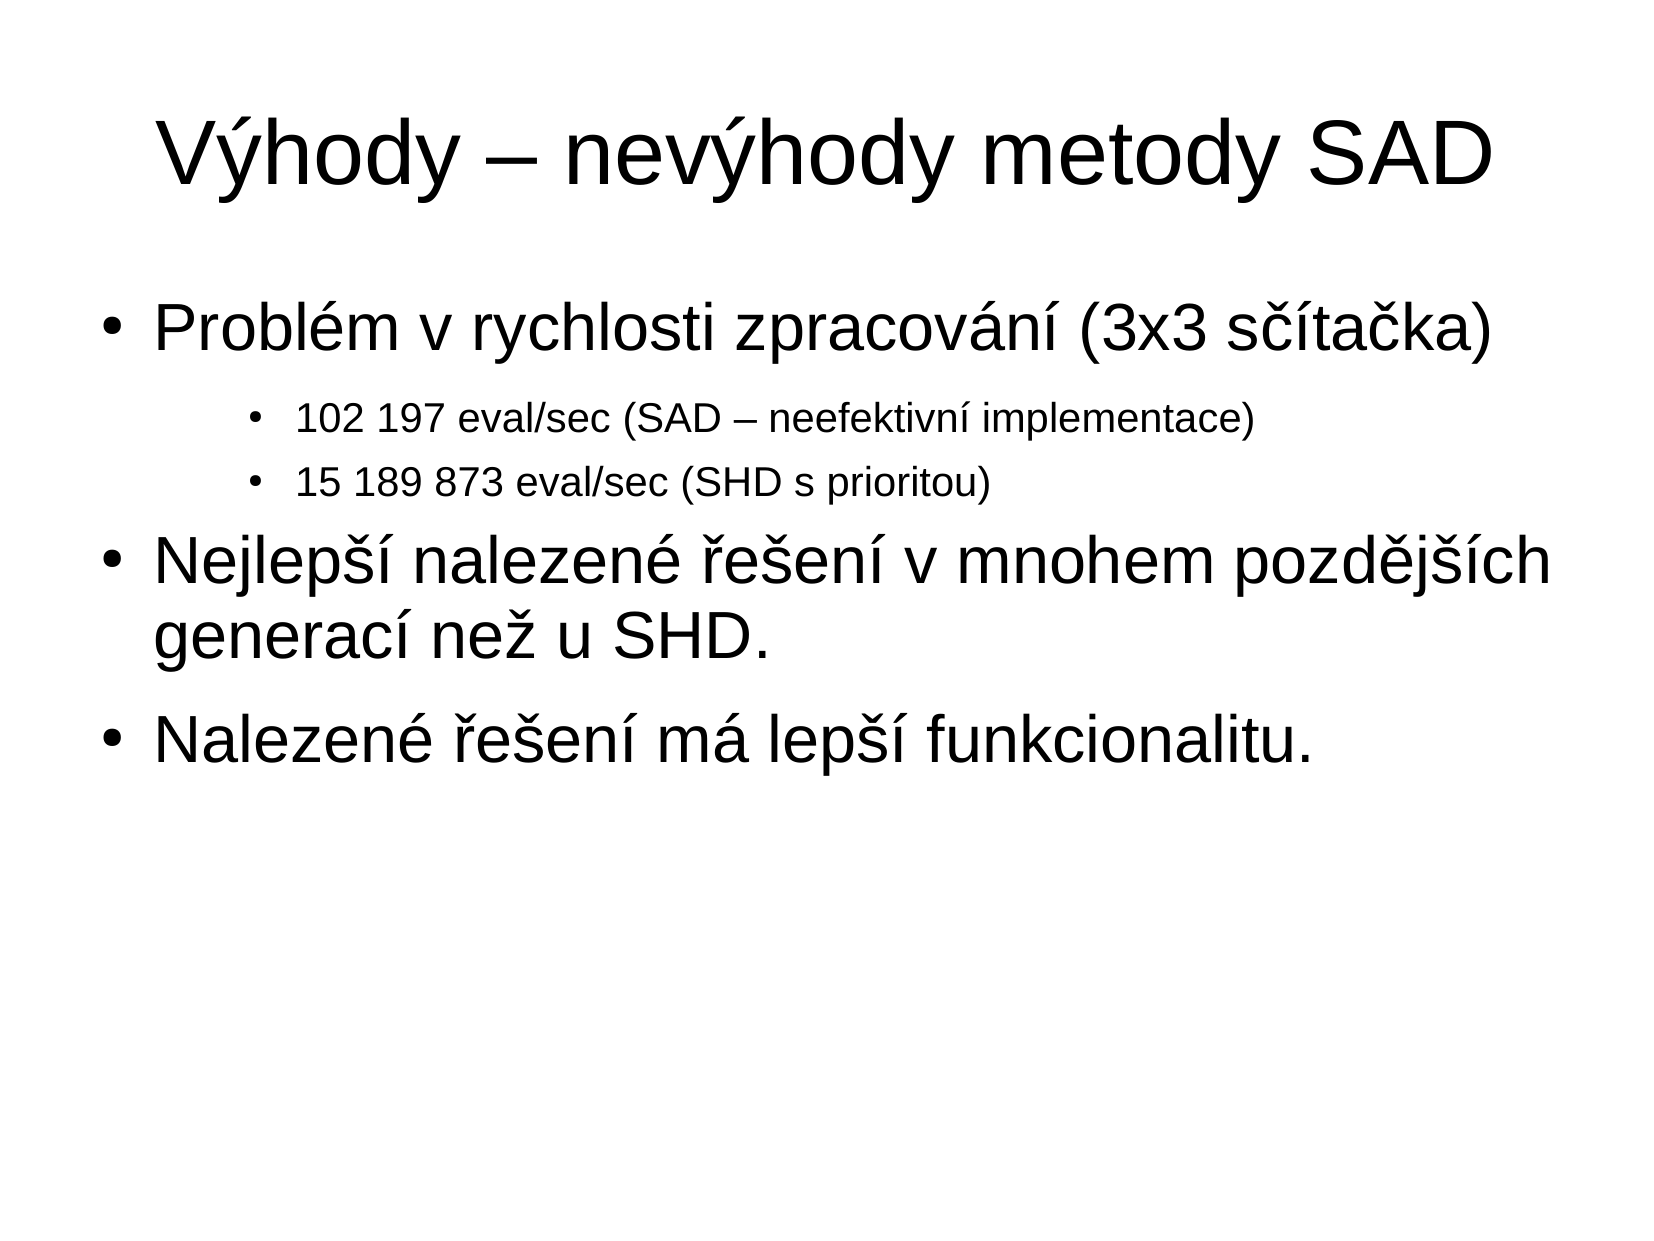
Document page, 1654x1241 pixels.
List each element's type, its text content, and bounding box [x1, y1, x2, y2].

list Problém v rychlosti zpracování (3x3 sčítačka) 102 197 eval/sec (SAD – neefektivní implementace) 15 189 873 eval/sec (SHD s prioritou) Nejlepší nalezené řešení v mnohem pozdějších generací než u SHD. Nalezené řešení má lepší funkcionalitu. [82, 290, 1571, 1010]
title Výhody – nevýhody metody SAD [82, 49, 1571, 257]
